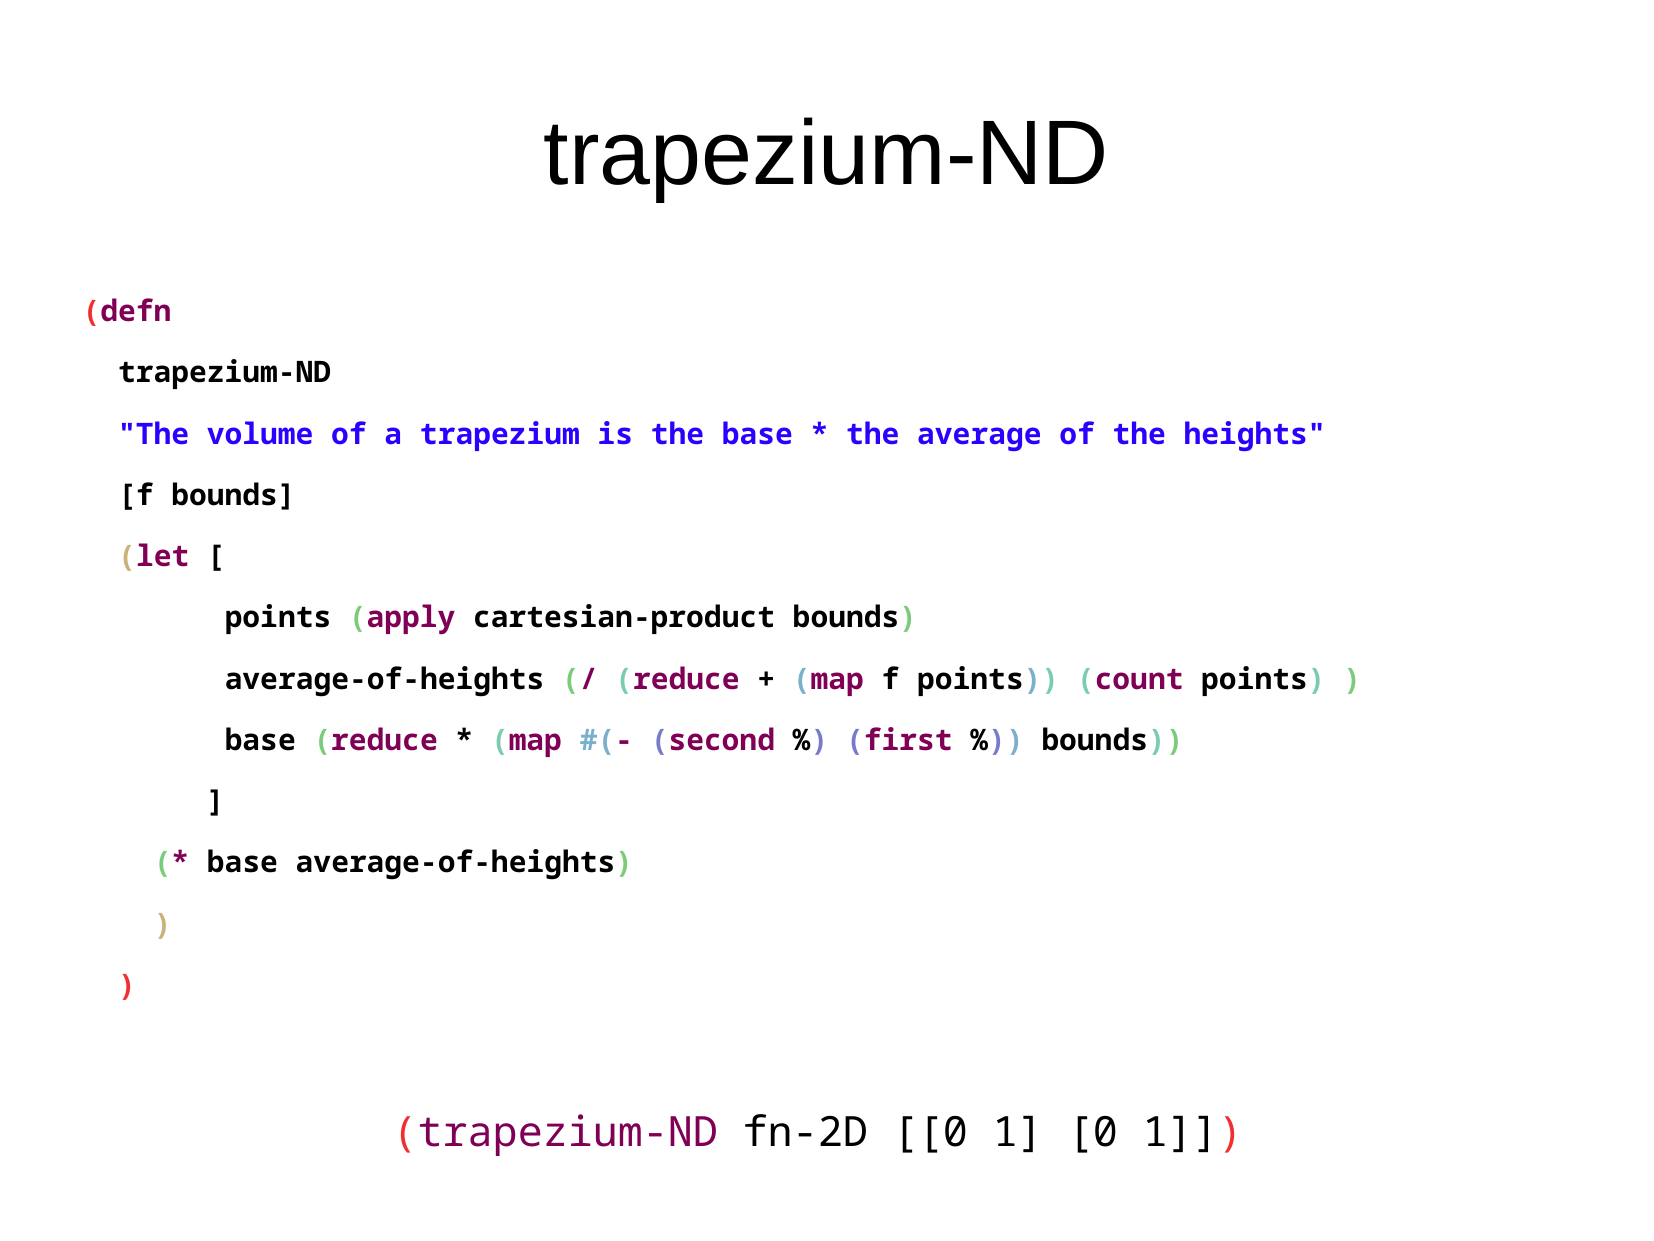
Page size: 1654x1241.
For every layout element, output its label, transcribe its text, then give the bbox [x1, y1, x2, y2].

title trapezium-ND [82, 49, 1571, 257]
text_box (trapezium-ND fn-2D [[0 1] [0 1]]) [377, 1094, 1489, 1159]
list (defn trapezium-ND "The volume of a trapezium is the base * the average of the heights" [f bounds] (let [ points (apply cartesian-product bounds) average-of-heights (/ (reduce + (map f points)) (count points) ) base (reduce * (map #(- (second %) (first %)) bounds)) ] (* base average-of-heights) ) ) [82, 290, 1538, 1010]
